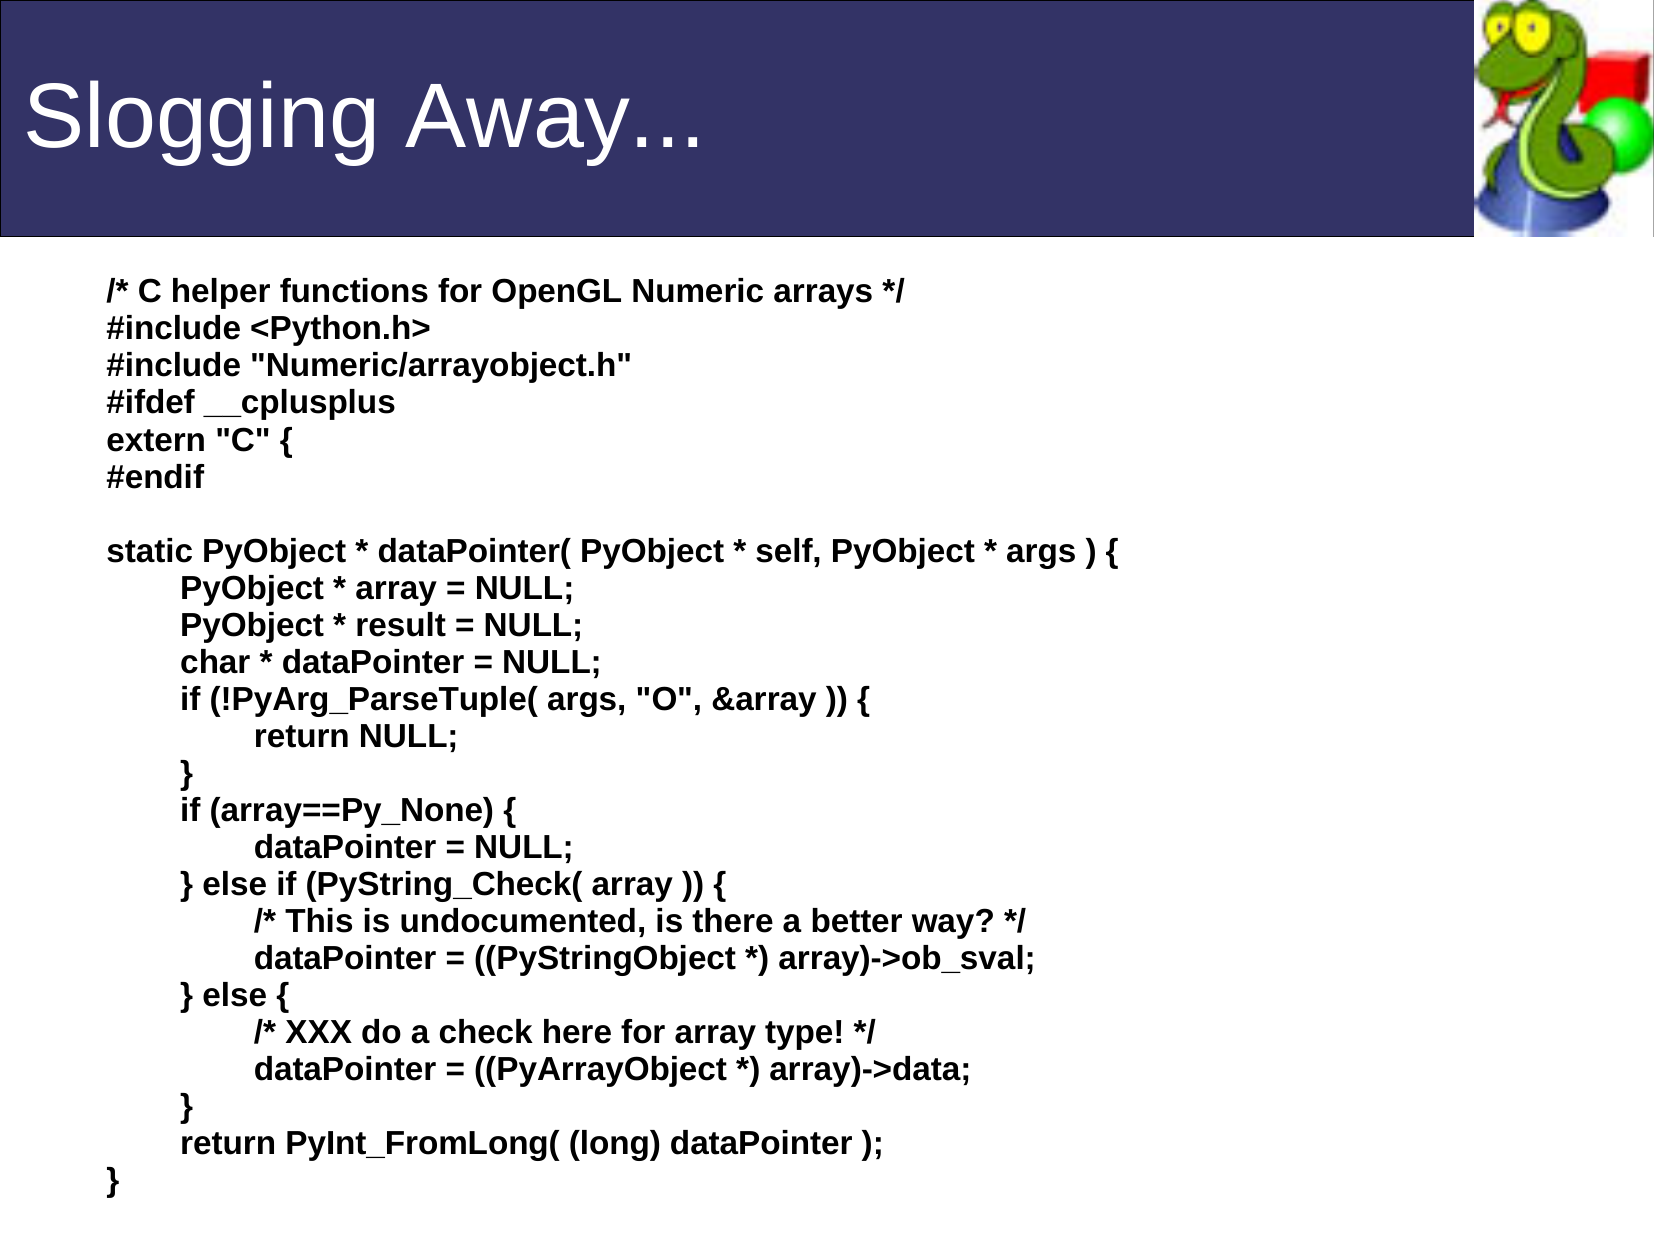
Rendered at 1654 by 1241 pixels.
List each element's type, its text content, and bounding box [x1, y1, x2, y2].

picture [1474, 0, 1654, 237]
title Slogging Away... [23, 11, 1477, 219]
text_box /* C helper functions for OpenGL Numeric arrays */ #include <Python.h> #include "Numeric/arrayobject.h" #ifdef __cplusplus extern "C" { #endif static PyObject * dataPointer( PyObject * self, PyObject * args ) { PyObject * array = NULL; PyObject * result = NULL; char * dataPointer = NULL; if (!PyArg_ParseTuple( args, "O", &array )) { return NULL; } if (array==Py_None) { dataPointer = NULL; } else if (PyString_Check( array )) { /* This is undocumented, is there a better way? */ dataPointer = ((PyStringObject *) array)->ob_sval; } else { /* XXX do a check here for array type! */ dataPointer = ((PyArrayObject *) array)->data; } return PyInt_FromLong( (long) dataPointer ); } [91, 265, 1562, 1207]
